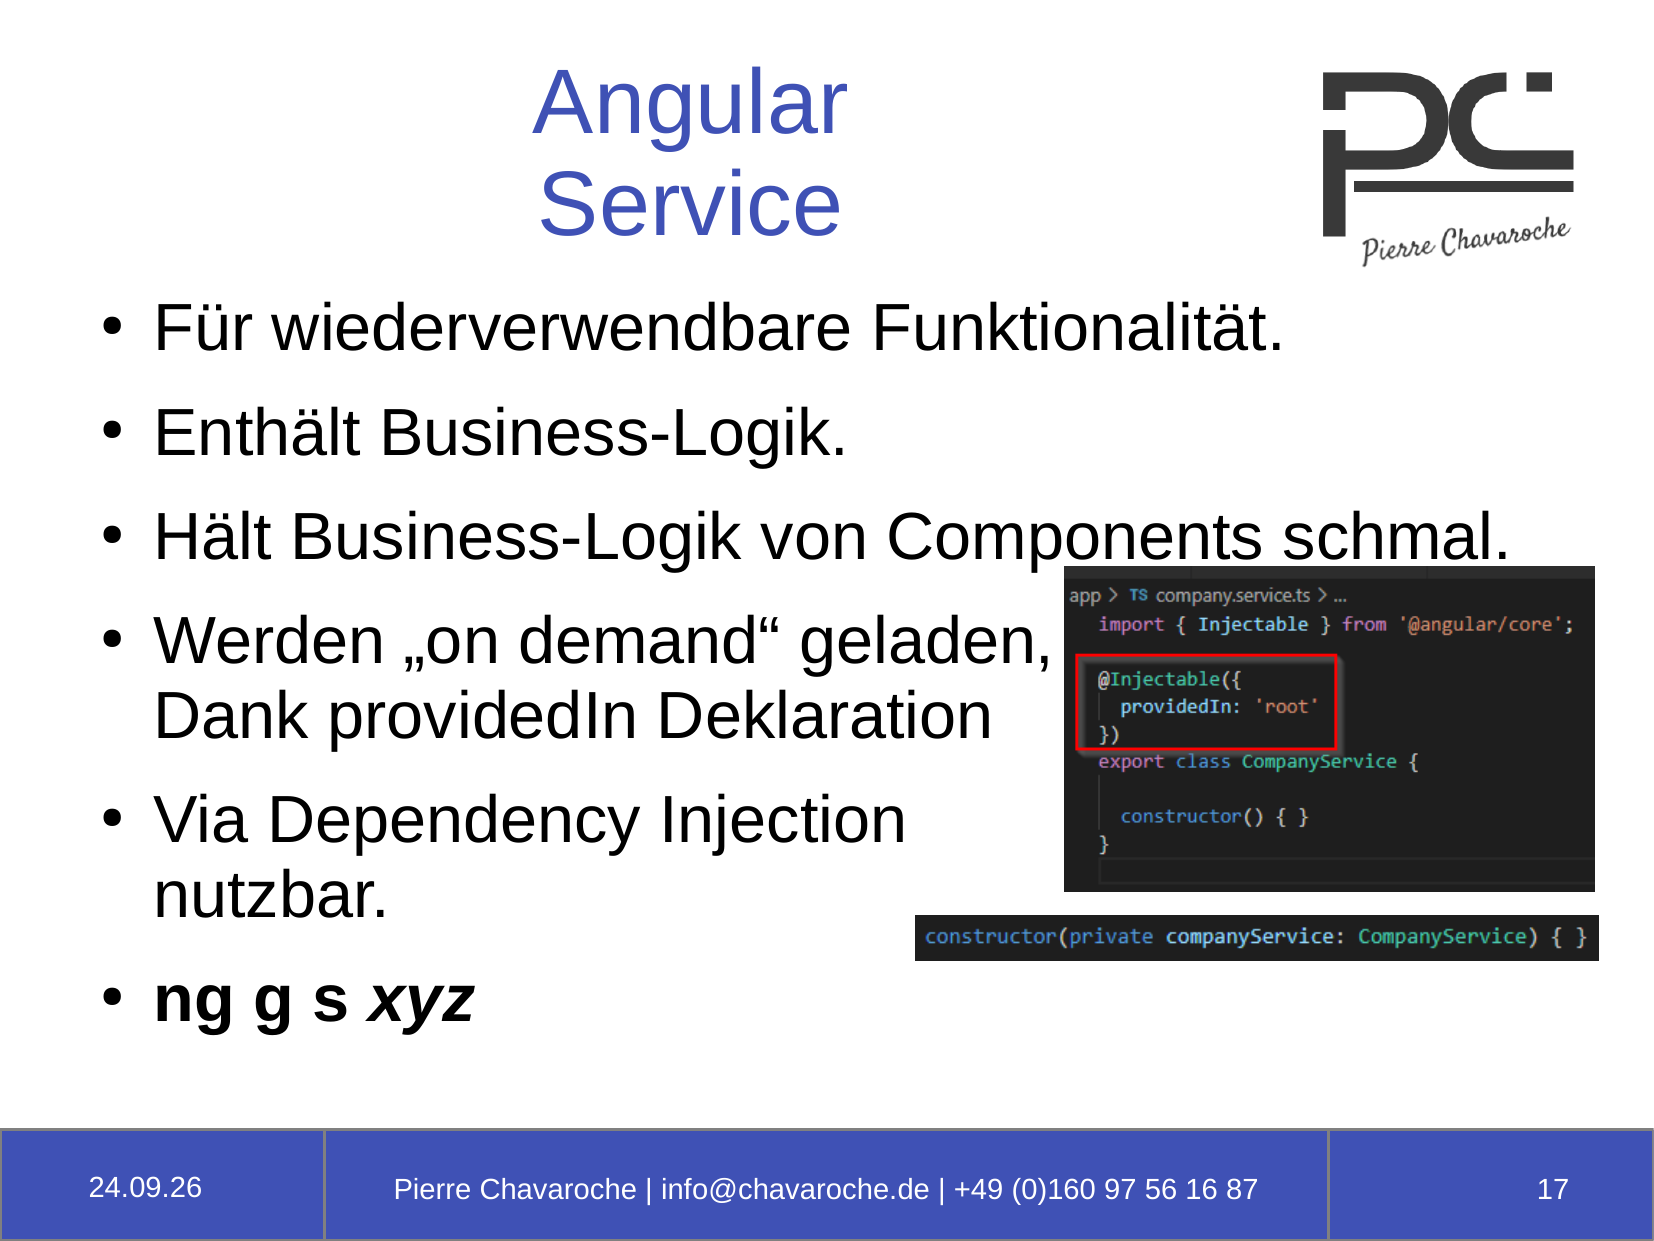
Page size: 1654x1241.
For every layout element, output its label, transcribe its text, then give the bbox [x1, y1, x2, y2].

title Angular Service [82, 49, 1300, 257]
picture [915, 915, 1599, 961]
picture [1307, 29, 1589, 311]
picture [1064, 566, 1595, 892]
list Für wiederverwendbare Funktionalität. Enthält Business-Logik. Hält Business-Logik von Components schmal. Werden „on demand“ geladen, Dank providedIn Deklaration Via Dependency Injection nutzbar. ng g s xyz [82, 290, 1571, 1109]
